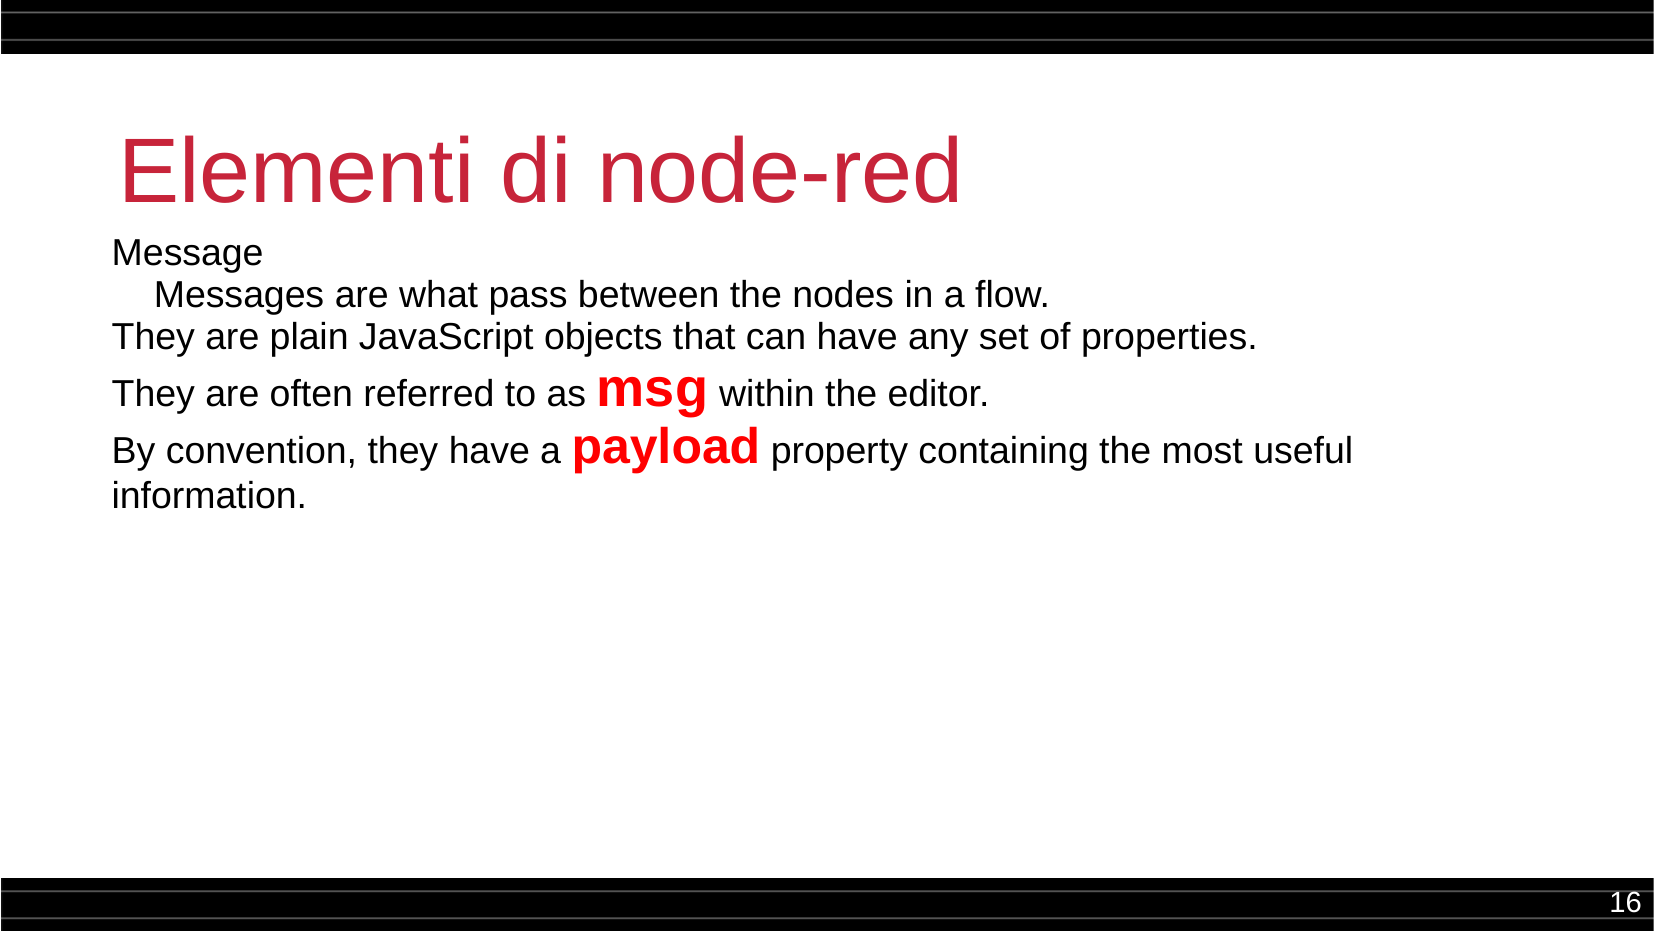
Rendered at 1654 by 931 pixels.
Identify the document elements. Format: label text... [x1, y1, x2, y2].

title Elementi di node-red [118, 92, 1040, 224]
picture [1, 0, 1654, 54]
text_box Message Messages are what pass between the nodes in a flow. They are plain JavaScript objects that can have any set of properties. They are often referred to as msg within the editor. By convention, they have a payload property containing the most useful information. [96, 224, 1574, 815]
picture [1, 878, 1654, 931]
